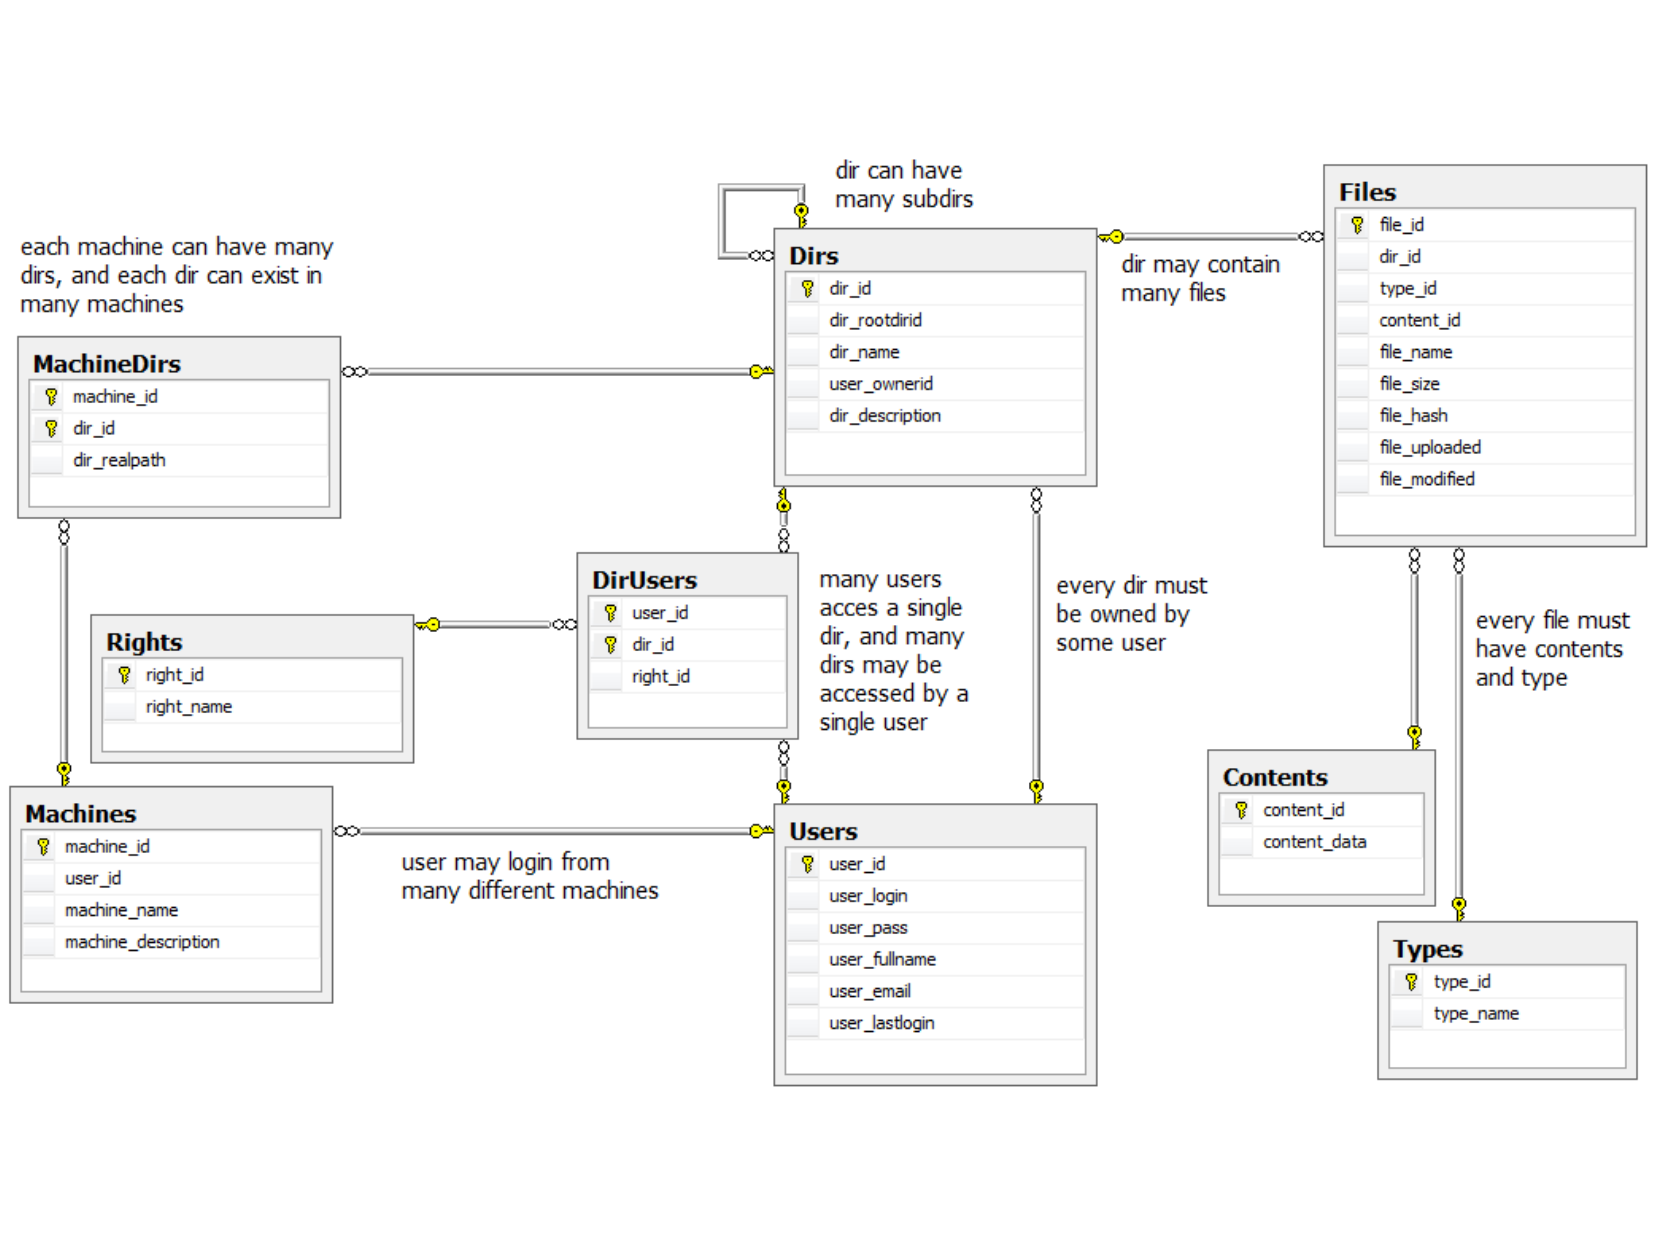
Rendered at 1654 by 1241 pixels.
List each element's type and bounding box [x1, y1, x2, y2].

picture [0, 155, 1654, 1093]
